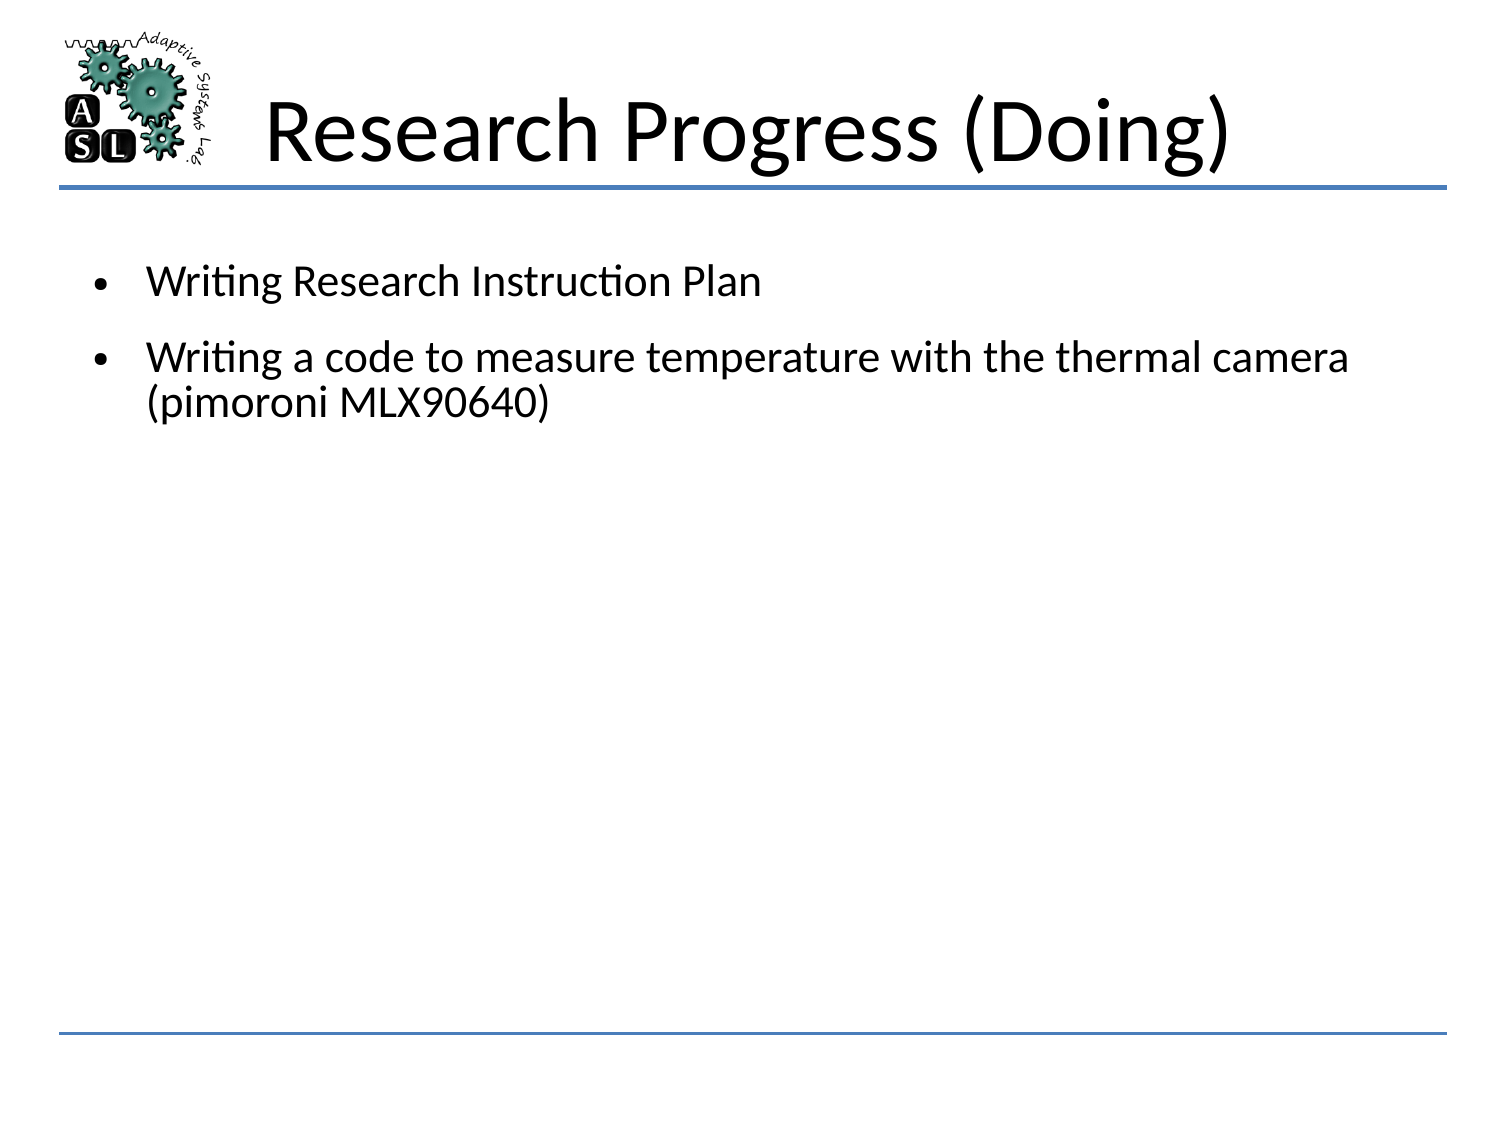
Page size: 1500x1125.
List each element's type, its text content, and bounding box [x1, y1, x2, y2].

list Writing Research Instruction Plan Writing a code to measure temperature with the thermal camera (pimoroni MLX90640) [75, 262, 1425, 1005]
title Research Progress (Doing) [75, 45, 1425, 233]
picture [58, 30, 211, 169]
